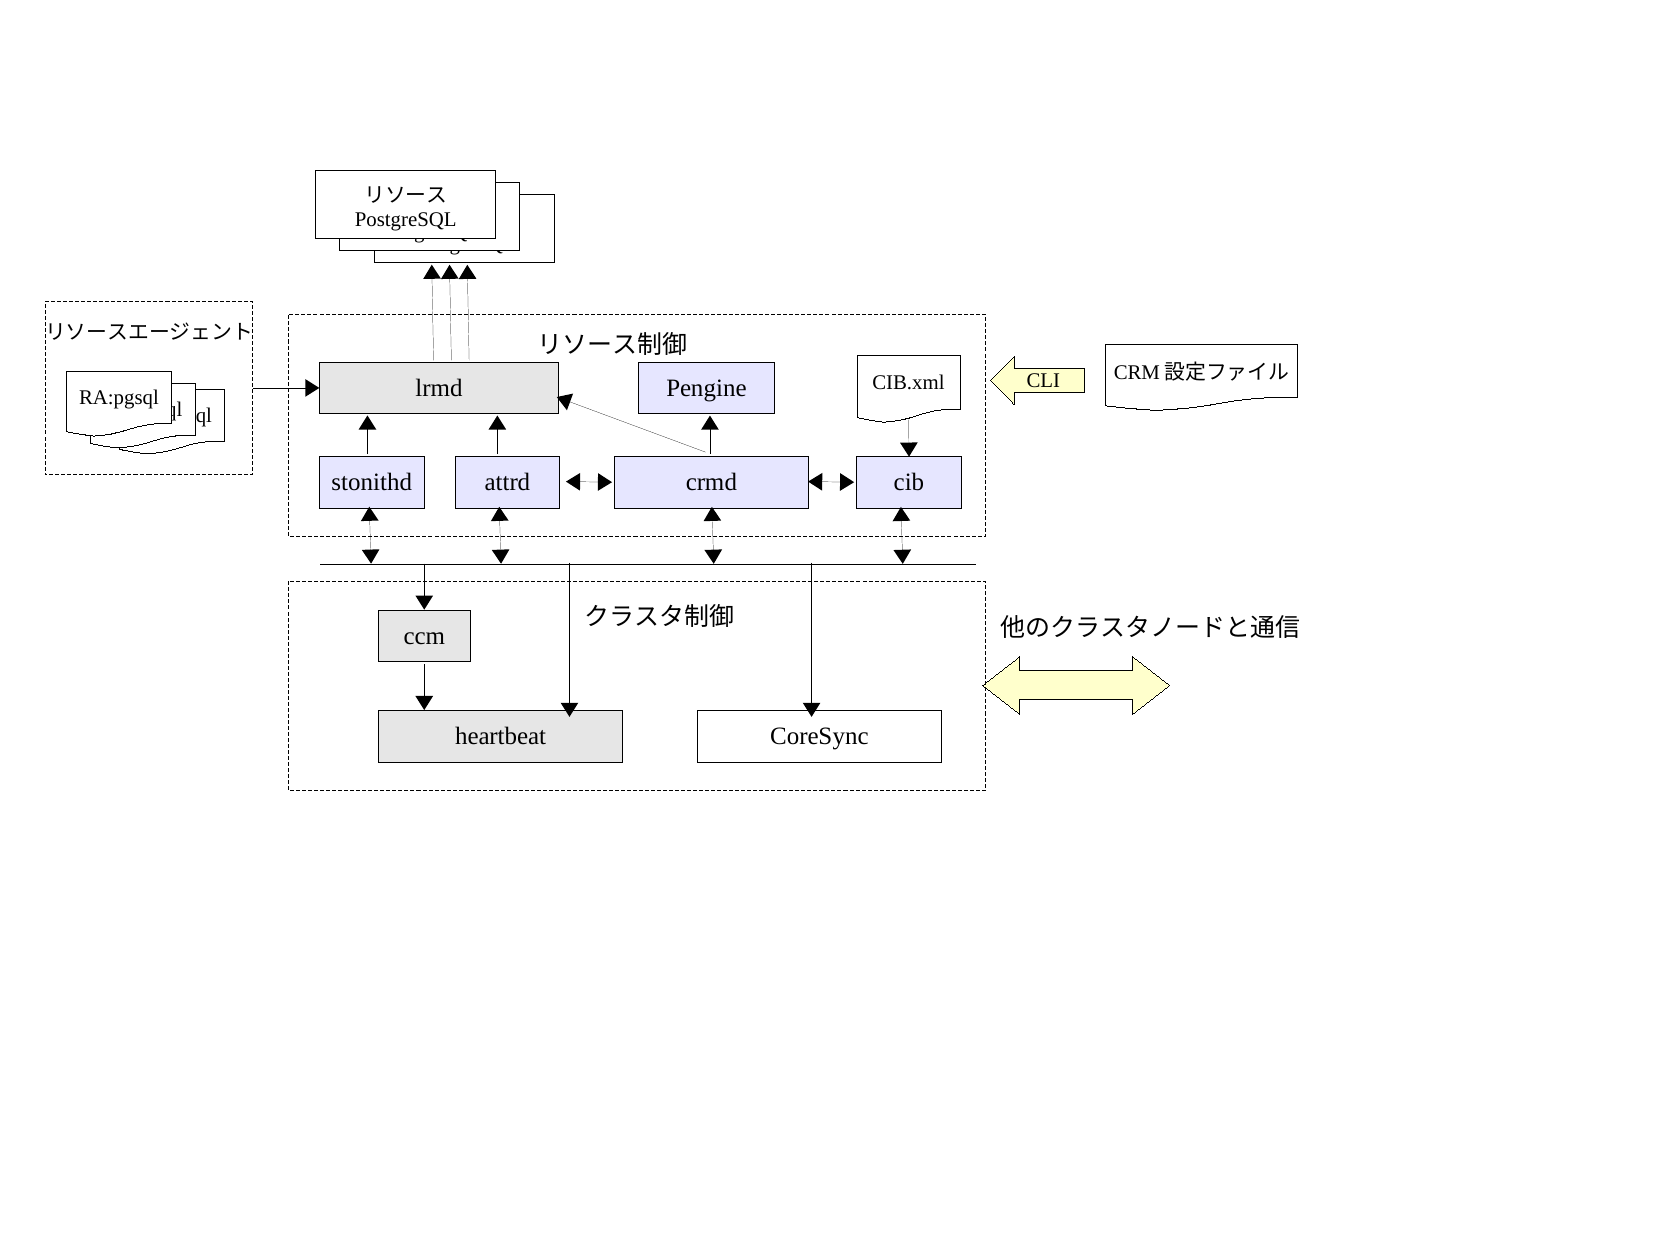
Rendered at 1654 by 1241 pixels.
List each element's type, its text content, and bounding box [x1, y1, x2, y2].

text_box heartbeat [378, 710, 623, 763]
text_box ccm [378, 610, 471, 662]
text_box リソース制御 [537, 324, 688, 355]
text_box Pengine [638, 362, 775, 414]
text_box CRM設定ファイル [1105, 344, 1298, 411]
text_box クラスタ制御 [584, 596, 735, 627]
text_box リソース PostgreSQL [374, 194, 555, 263]
text_box CIB.xml [857, 355, 961, 423]
text_box 他のクラスタノードと通信 [1000, 607, 1301, 638]
text_box attrd [455, 456, 560, 509]
text_box lrmd [319, 362, 559, 414]
text_box リソース PostgreSQL [339, 182, 520, 251]
text_box crmd [614, 456, 809, 509]
text_box CoreSync [697, 710, 942, 763]
text_box stonithd [319, 456, 425, 509]
text_box [982, 656, 1170, 715]
text_box リソースエージェント [45, 301, 253, 475]
text_box cib [856, 456, 962, 509]
text_box リソース PostgreSQL [315, 170, 496, 239]
text_box CLI [990, 356, 1085, 405]
